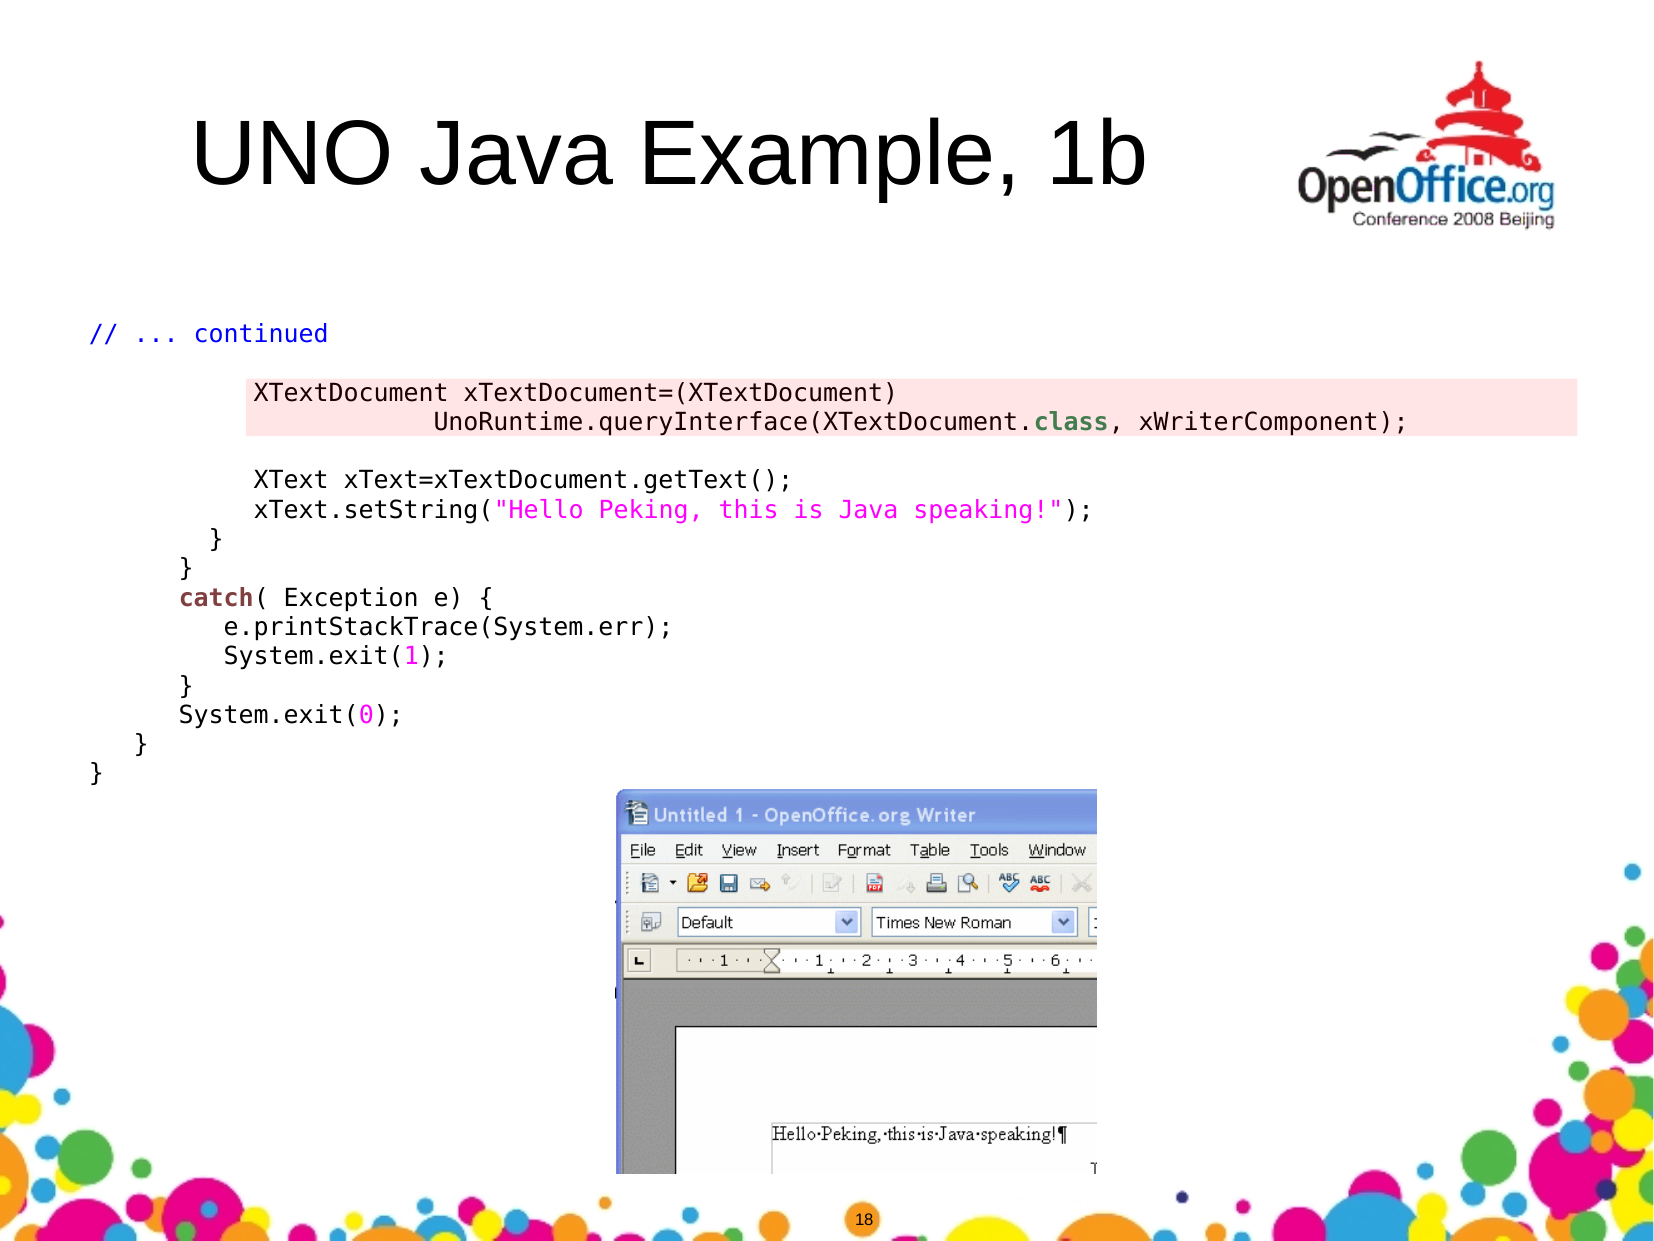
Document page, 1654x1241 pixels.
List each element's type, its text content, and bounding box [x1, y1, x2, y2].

text_box [245, 378, 1578, 437]
list // ... continued XTextDocument xTextDocument=(XTextDocument) UnoRuntime.queryInterface(XTextDocument.class, xWriterComponent); XText xText=xTextDocument.getText(); xText.setString("Hello Peking, this is Java speaking!"); } } catch( Exception e) { e.printStackTrace(System.err); System.exit(1); } System.exit(0); } } [88, 290, 1577, 1094]
picture [0, 788, 1654, 1241]
picture [1285, 51, 1569, 250]
title UNO Java Example, 1b [82, 56, 1258, 250]
